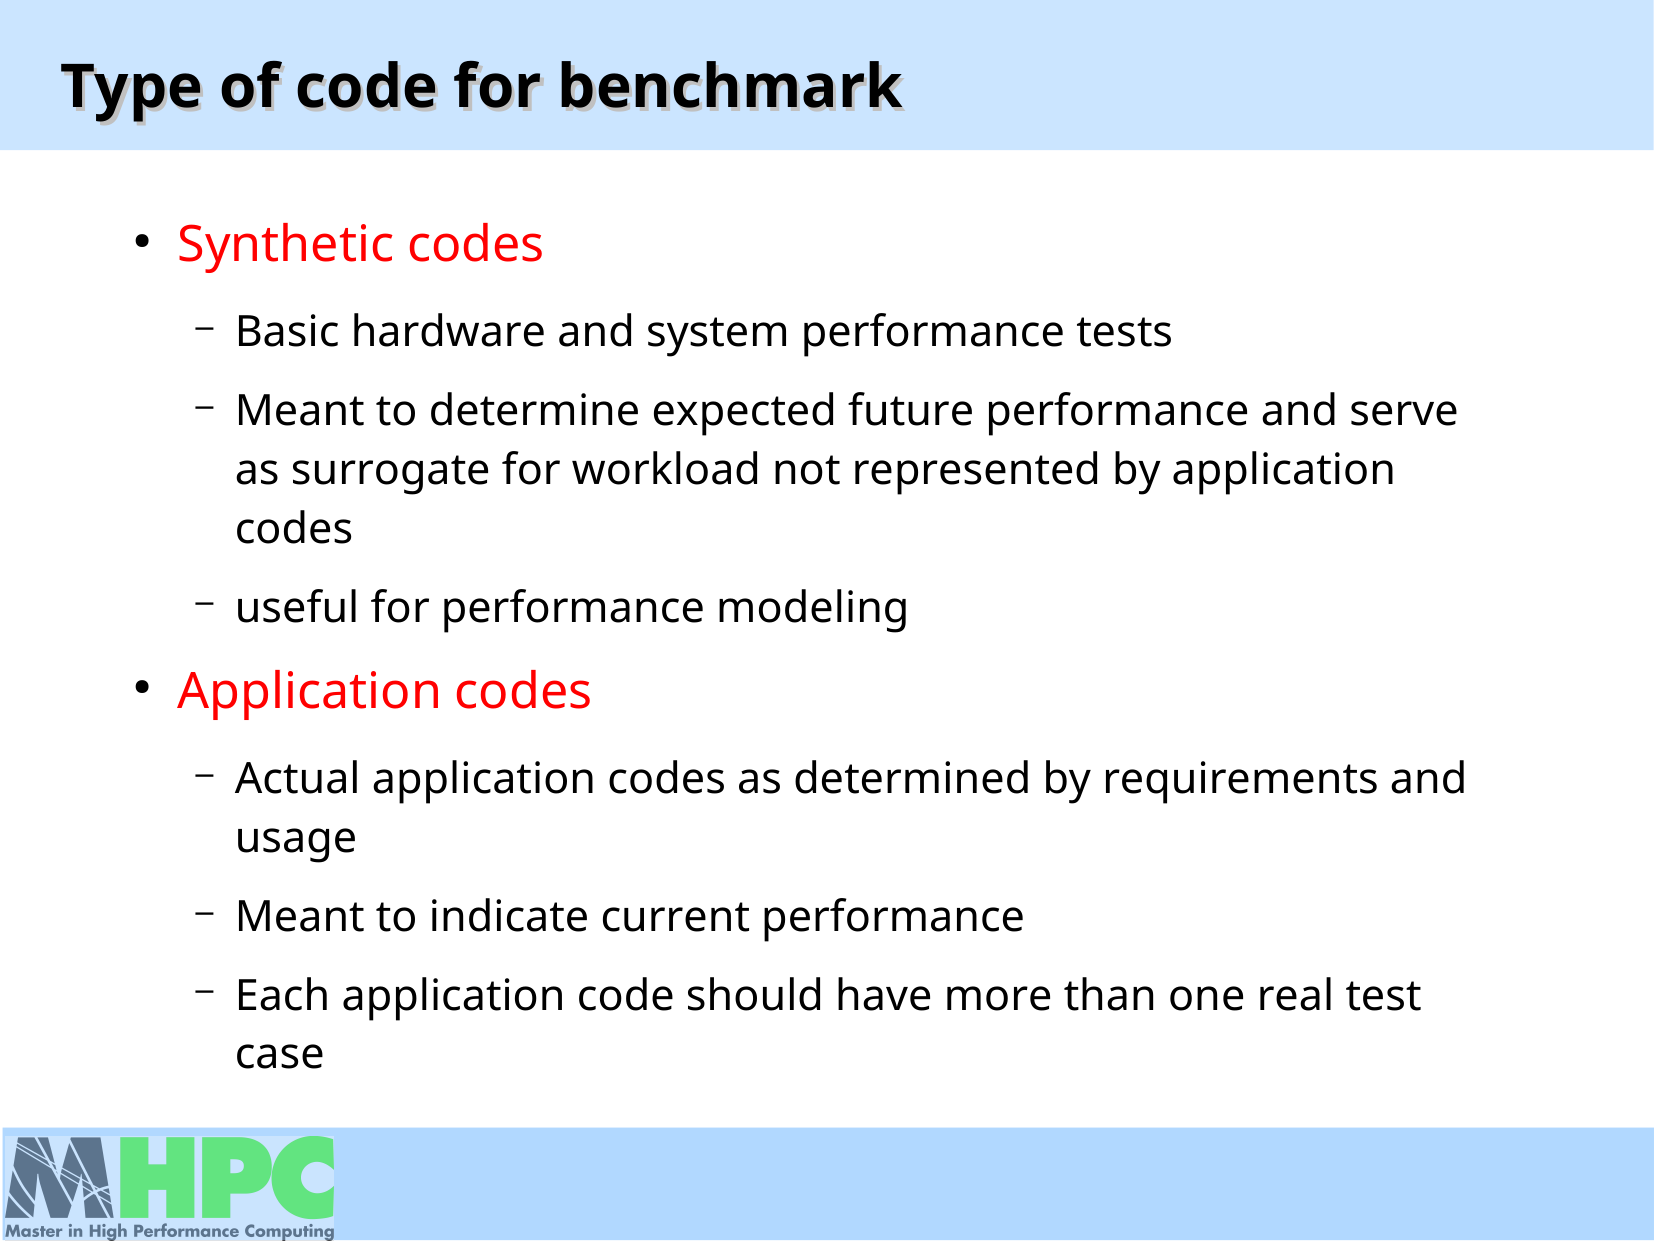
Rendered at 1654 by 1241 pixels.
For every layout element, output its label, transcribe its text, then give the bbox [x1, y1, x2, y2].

list Synthetic codes Basic hardware and system performance tests Meant to determine expected future performance and serve as surrogate for workload not represented by application codes useful for performance modeling Application codes Actual application codes as determined by requirements and usage Meant to indicate current performance Each application code should have more than one real test case [94, 207, 1509, 1087]
title Type of code for benchmark [60, 0, 1549, 181]
